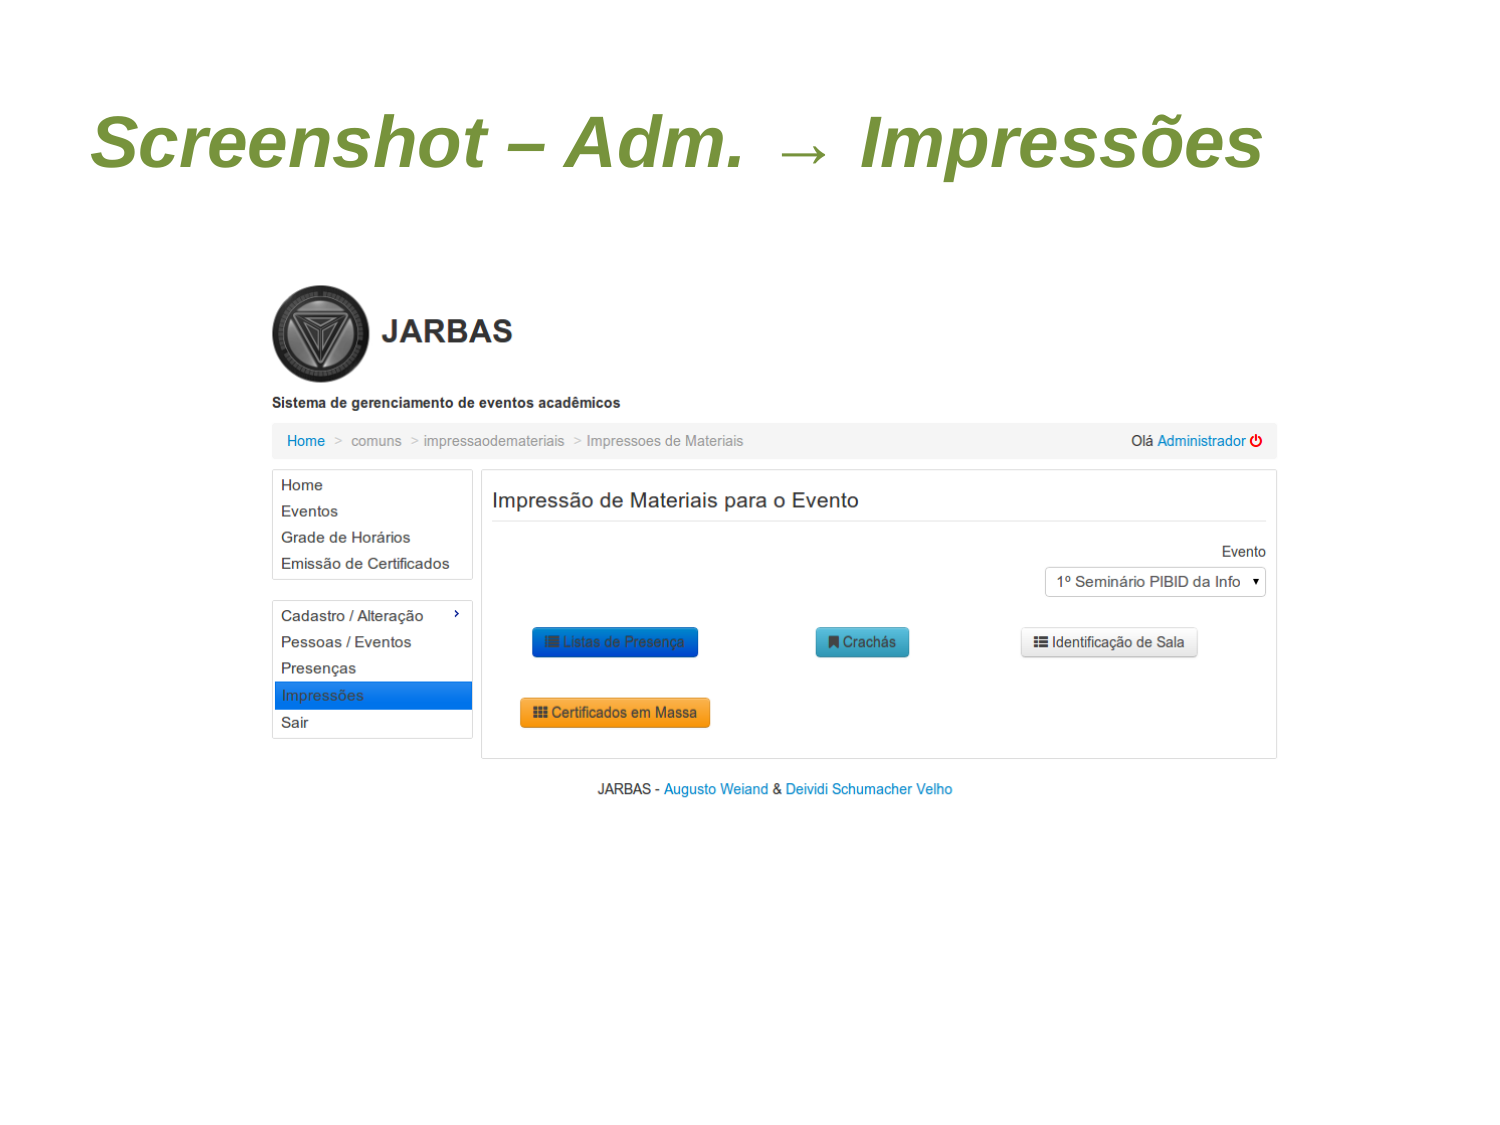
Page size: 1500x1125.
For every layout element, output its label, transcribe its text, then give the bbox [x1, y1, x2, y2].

picture [88, 275, 1446, 917]
title Screenshot – Adm. → Impressões [75, 45, 1425, 233]
